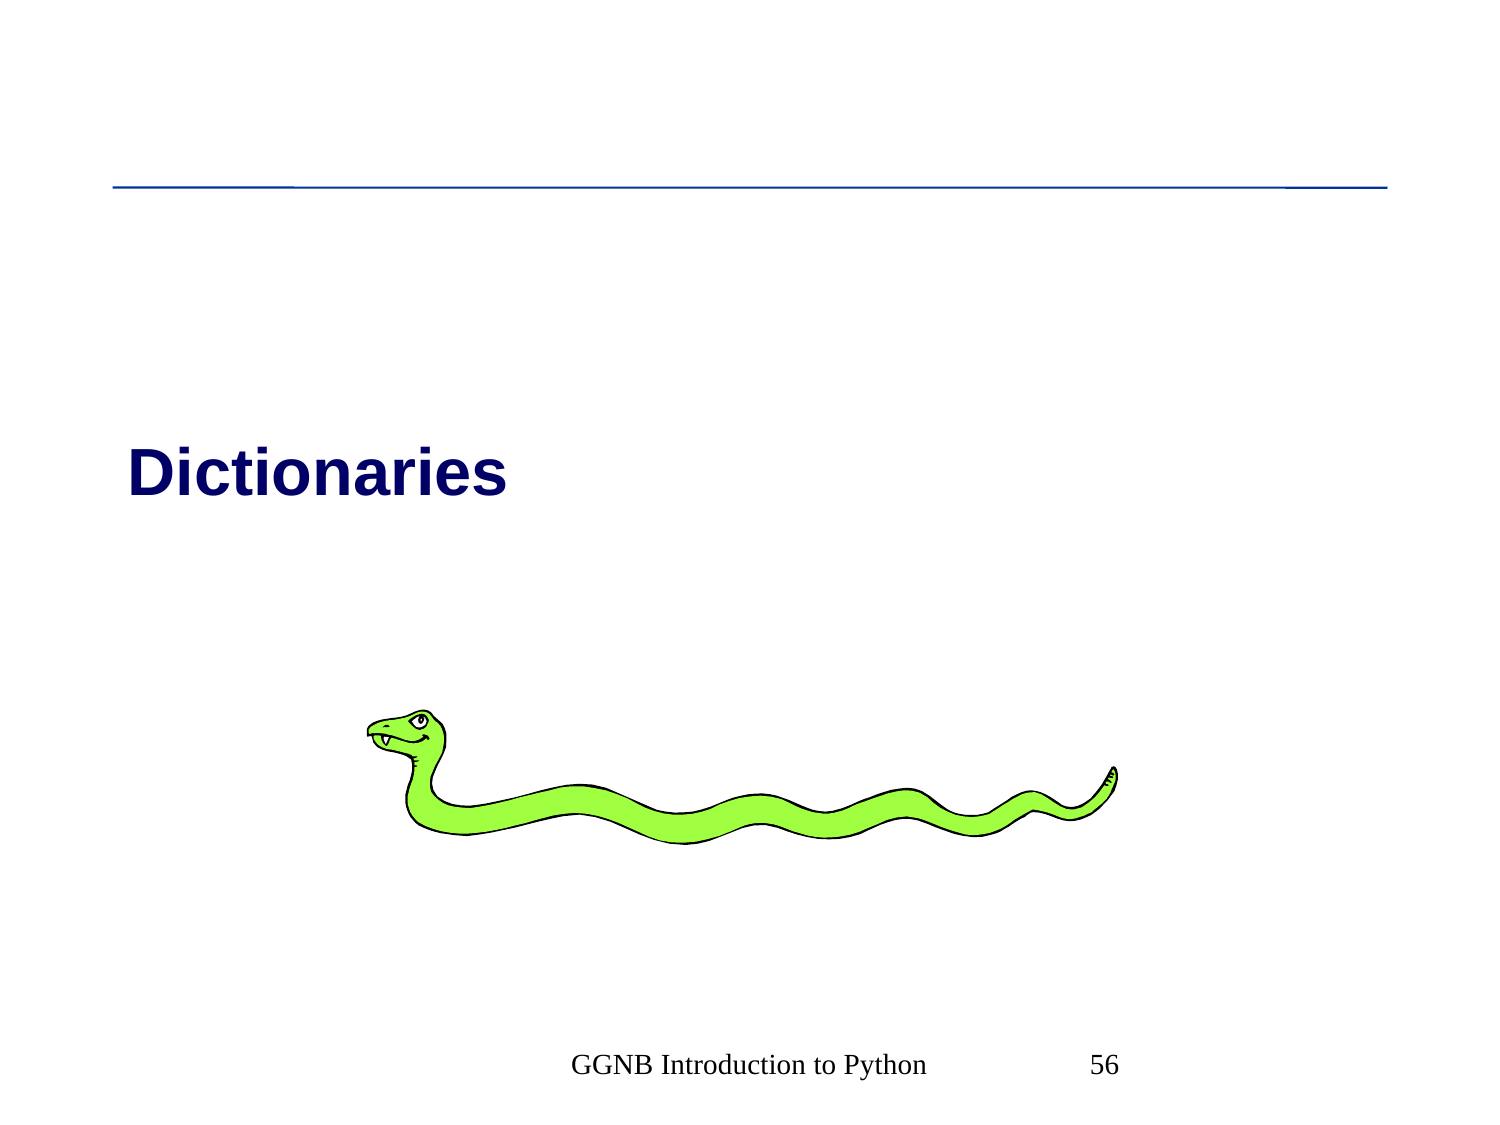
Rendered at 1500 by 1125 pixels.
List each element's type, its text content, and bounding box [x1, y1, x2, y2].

picture [366, 703, 1134, 850]
title Dictionaries [112, 374, 1388, 563]
